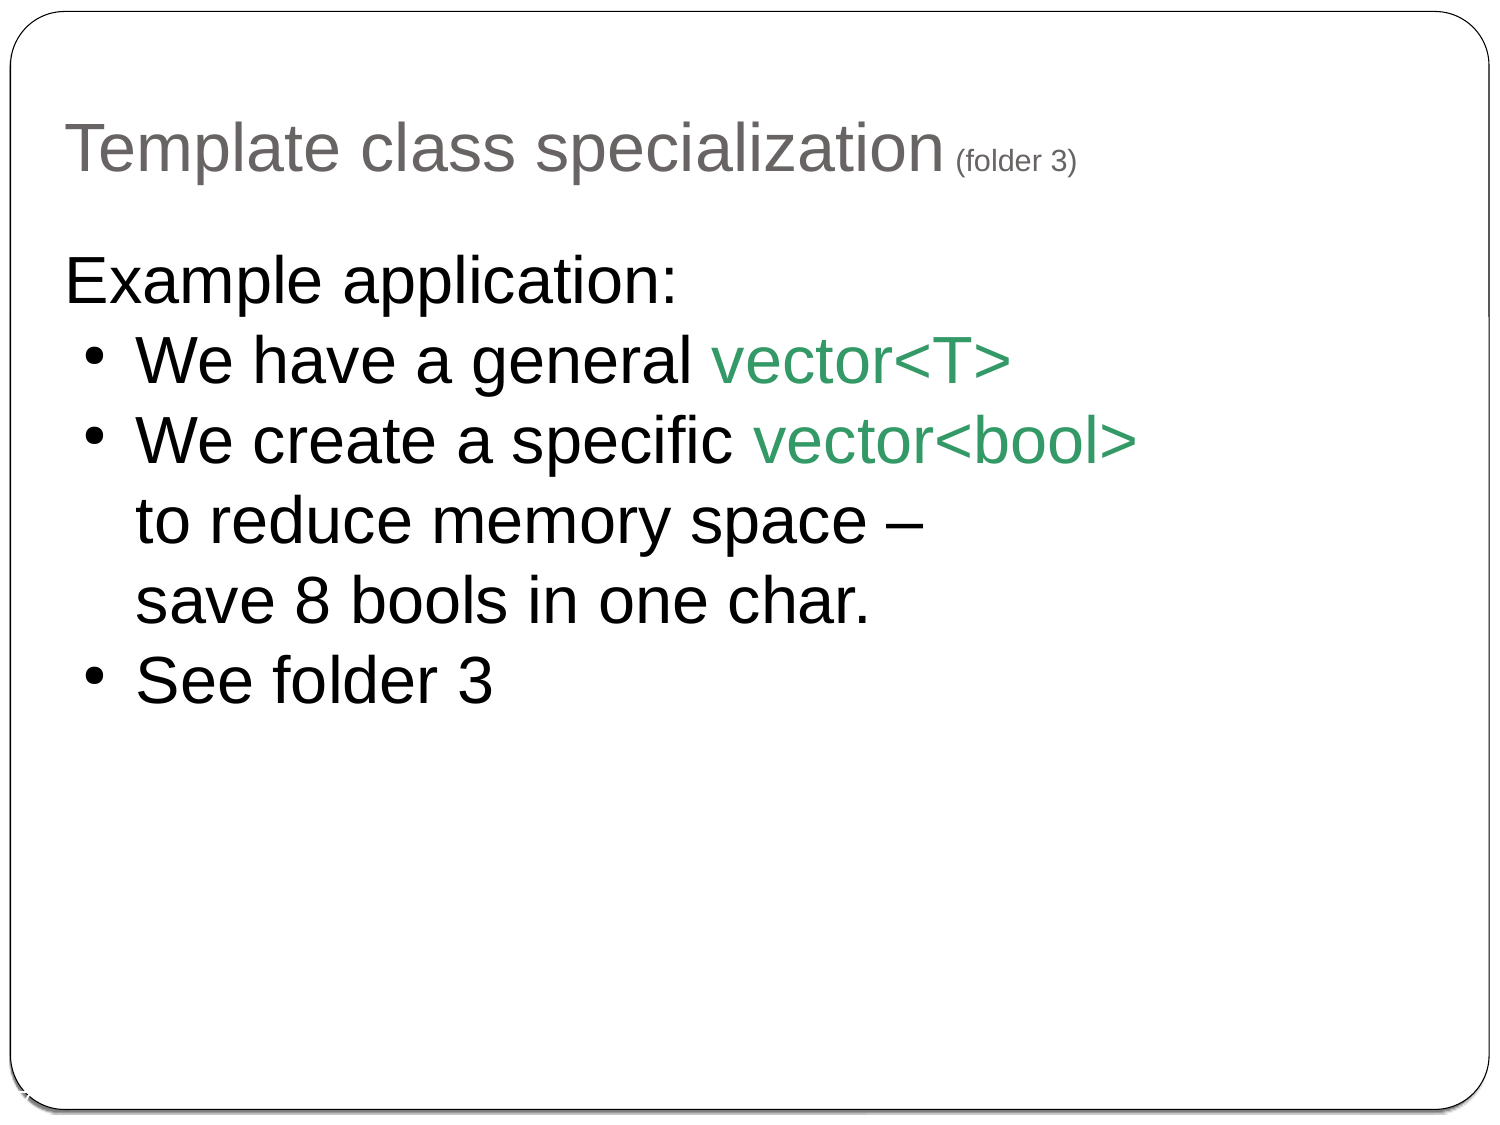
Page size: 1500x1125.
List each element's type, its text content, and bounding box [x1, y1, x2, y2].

slide_number <number> [0, 1074, 50, 1125]
list Example application: We have a general vector<T> We create a specific vector<bool> to reduce memory space – save 8 bools in one char. See folder 3 [50, 149, 1500, 1088]
title Template class specialization (folder 3) [50, 95, 1450, 200]
